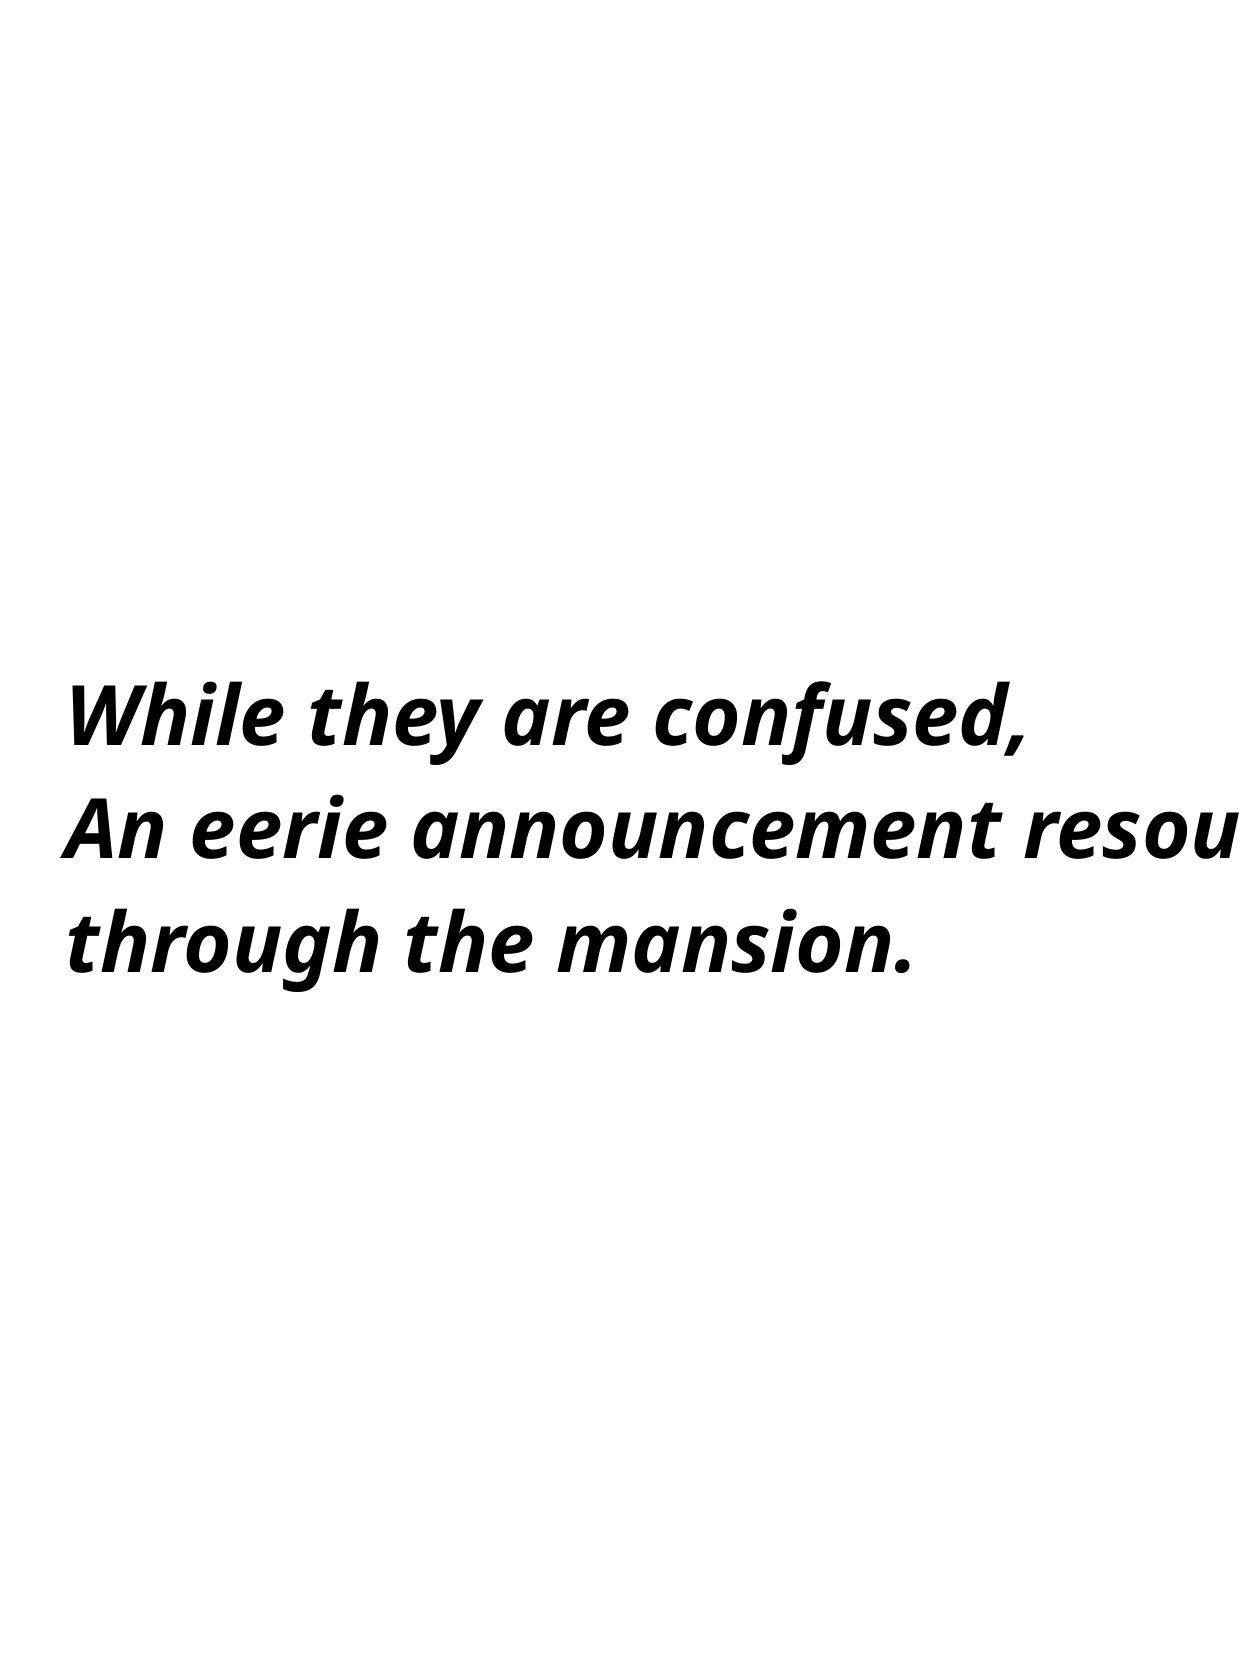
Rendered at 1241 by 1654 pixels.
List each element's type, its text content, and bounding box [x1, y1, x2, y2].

text_box While they are confused, An eerie announcement resounded through the mansion. [51, 656, 1190, 997]
